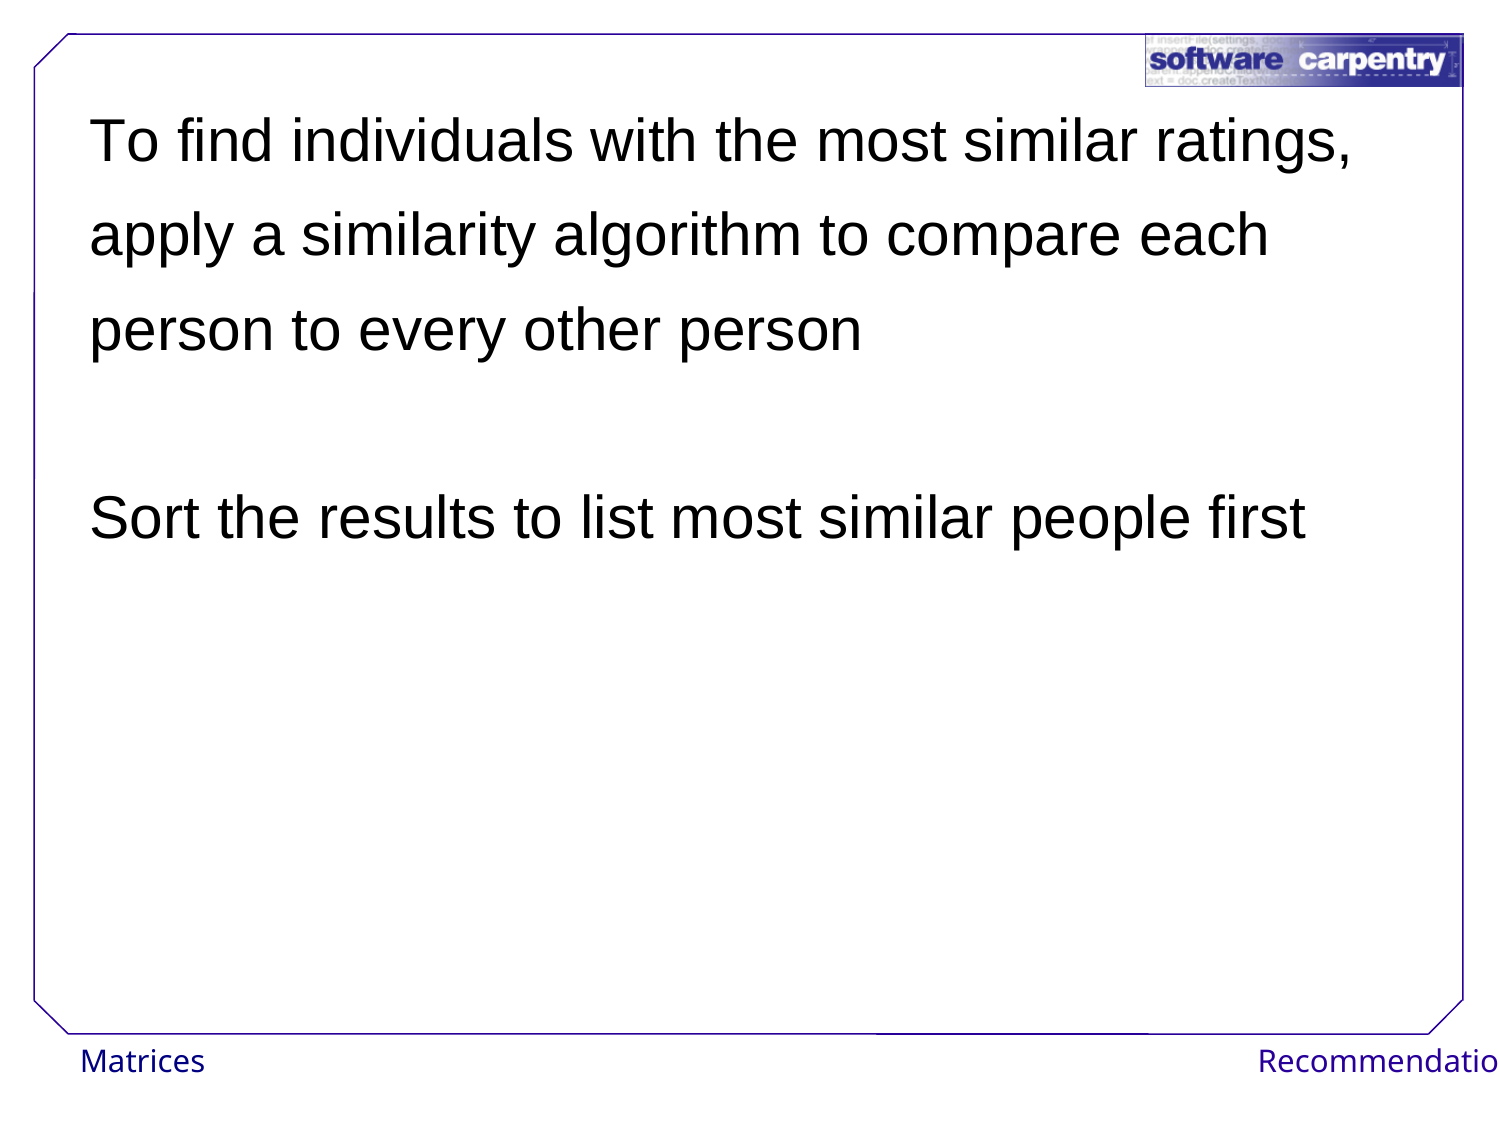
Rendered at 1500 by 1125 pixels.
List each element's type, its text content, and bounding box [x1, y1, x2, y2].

picture [1145, 33, 1464, 87]
list To find individuals with the most similar ratings, apply a similarity algorithm to compare each person to every other person Sort the results to list most similar people first [75, 99, 1426, 1001]
